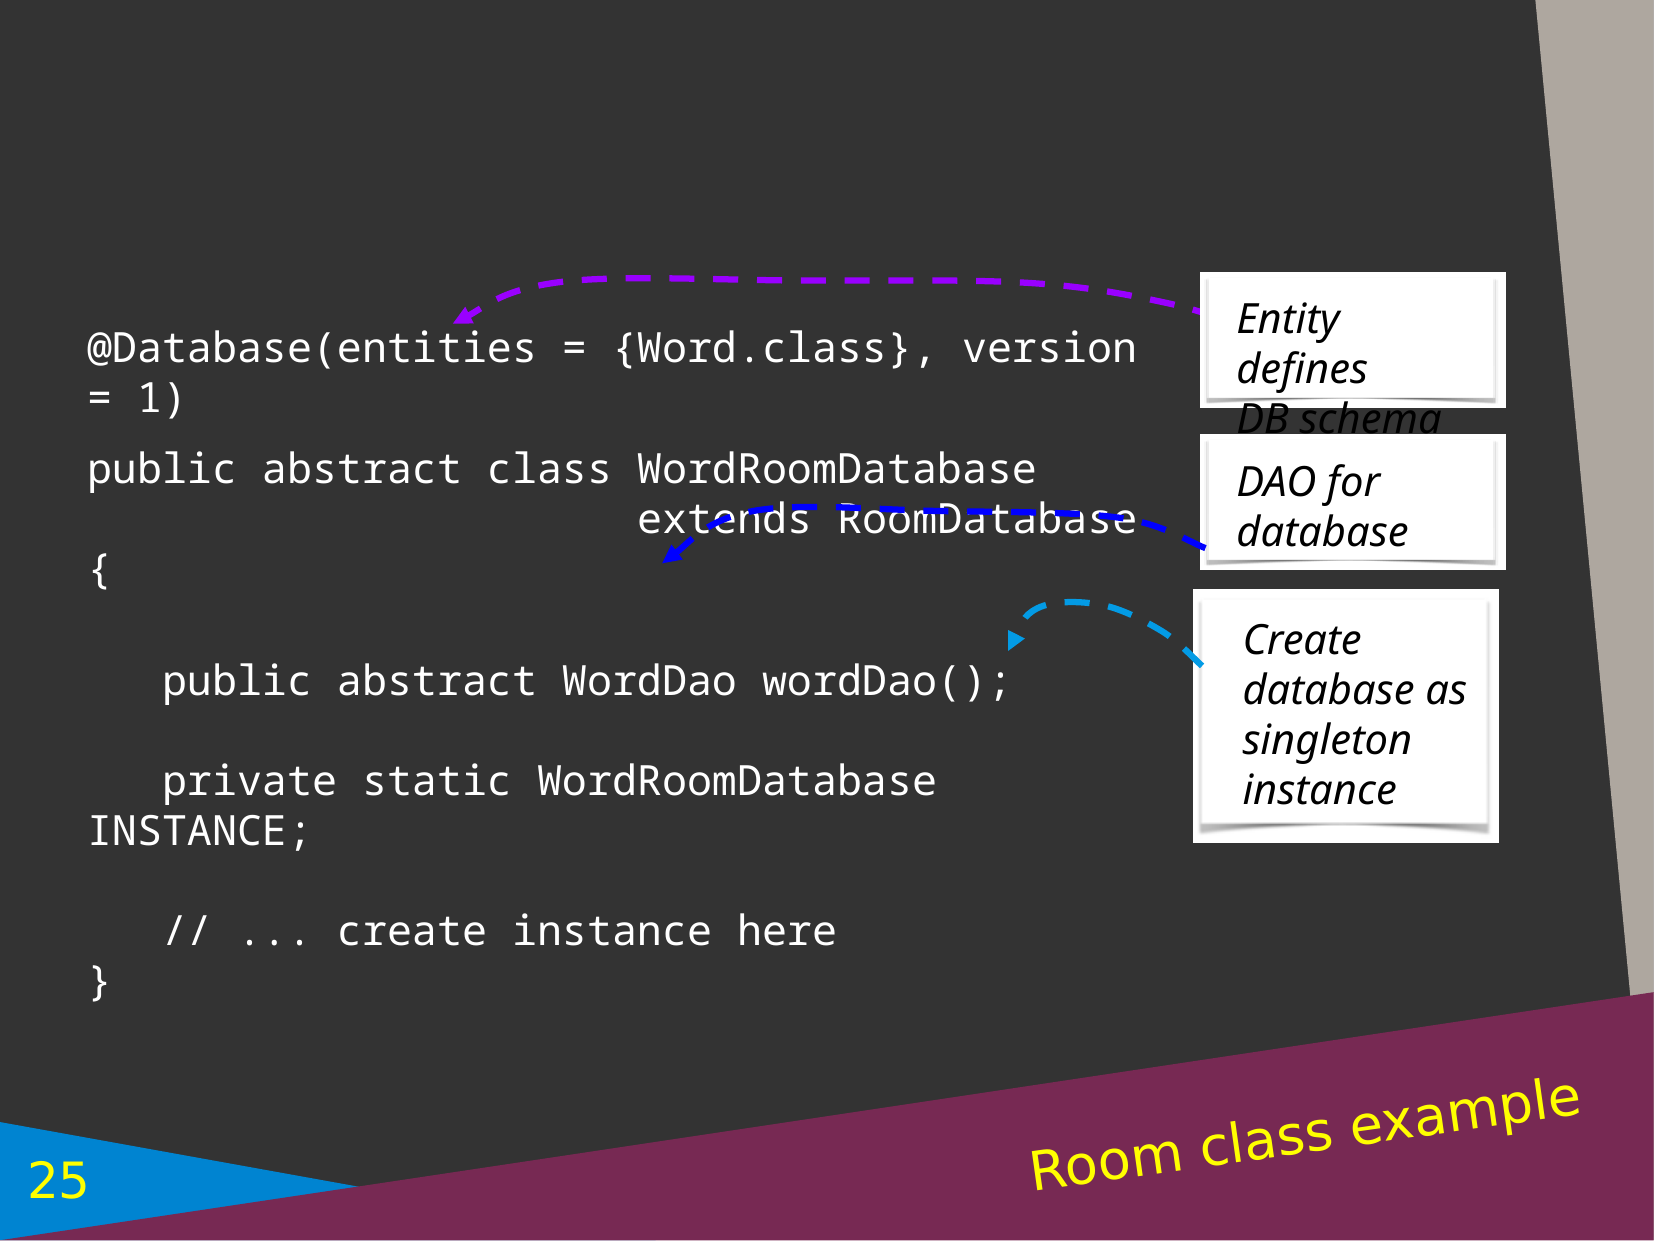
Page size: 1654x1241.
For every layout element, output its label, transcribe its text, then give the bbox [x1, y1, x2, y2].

text_box Create database as singleton instance [1227, 597, 1483, 839]
picture [1200, 272, 1506, 408]
text_box Entity defines DB schema [1221, 276, 1496, 406]
title Room class example [956, 995, 1654, 1241]
picture [1193, 589, 1499, 843]
list @Database(entities = {Word.class}, version = 1) public abstract class WordRoomDatabase extends RoomDatabase { public abstract WordDao wordDao(); private static WordRoomDatabase INSTANCE; // ... create instance here } [72, 305, 1184, 853]
text_box DAO for database [1221, 439, 1477, 568]
picture [1200, 434, 1506, 570]
